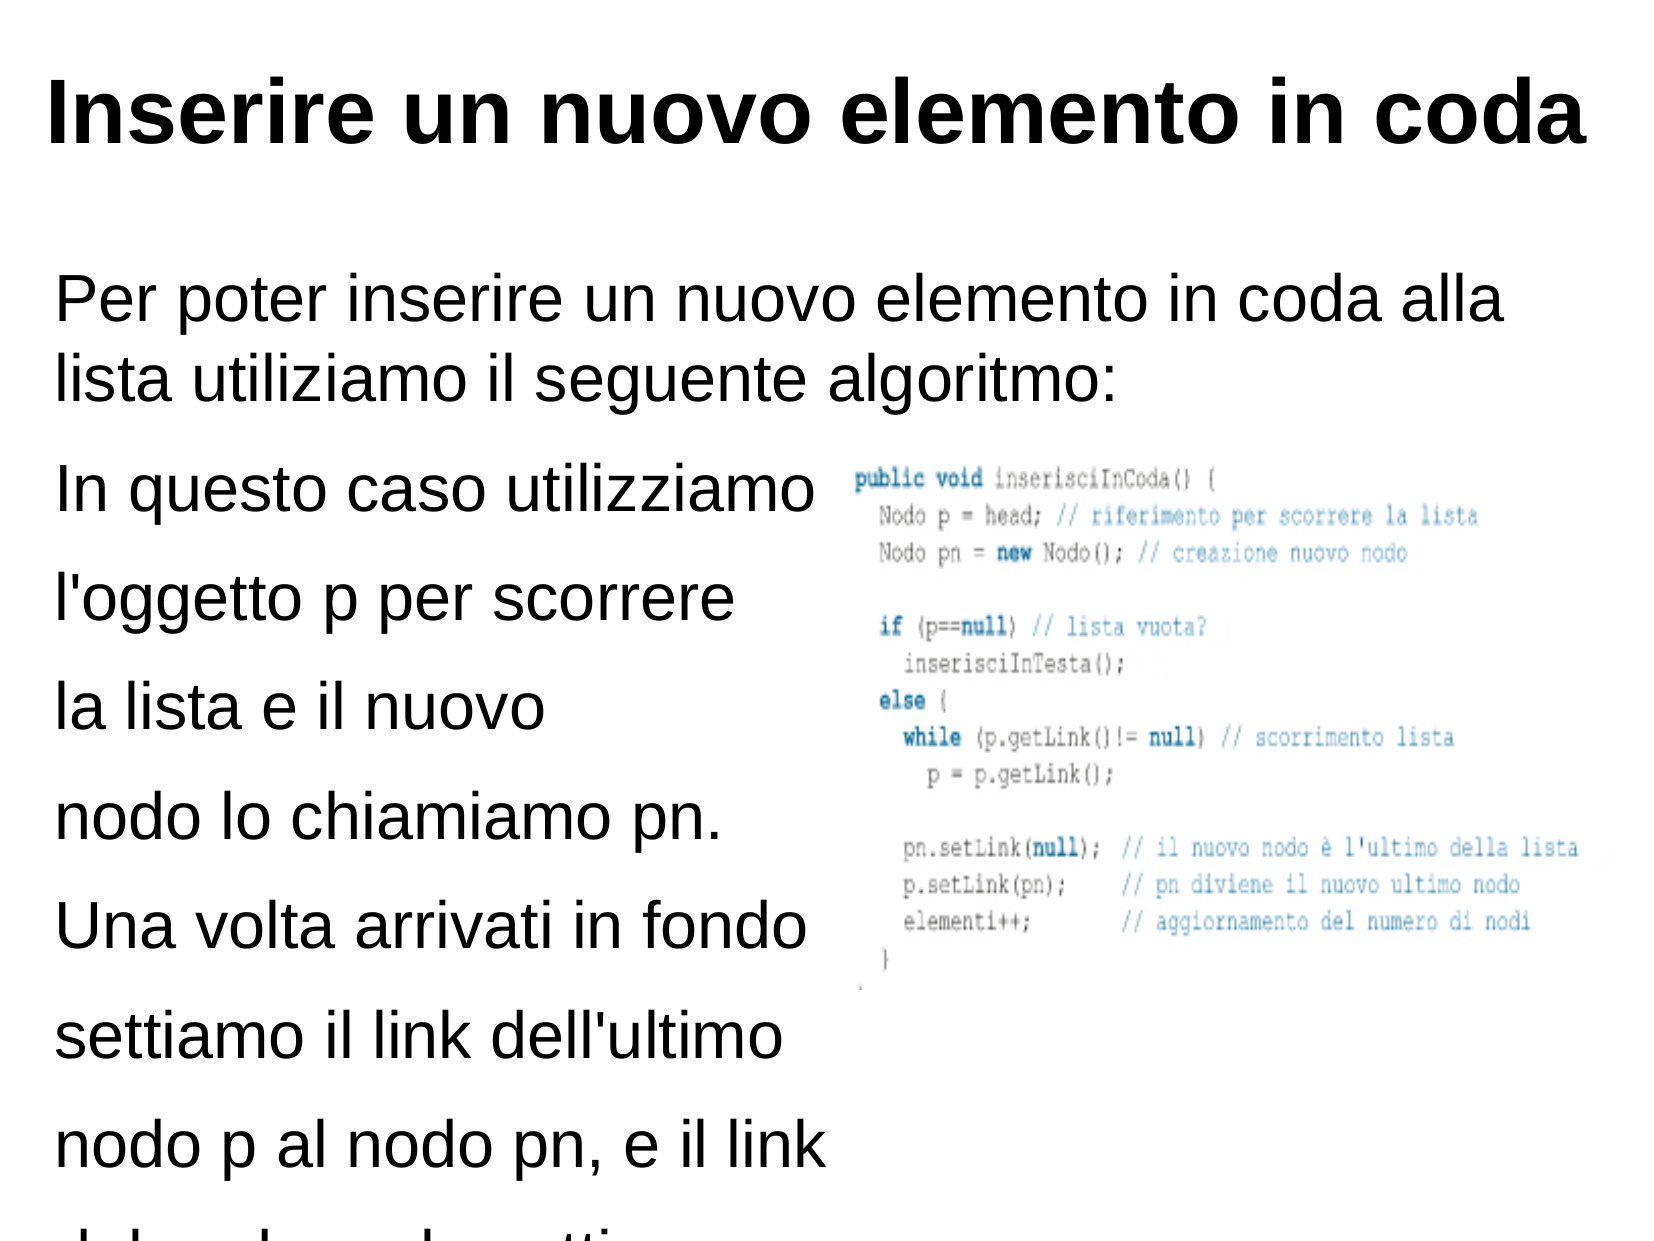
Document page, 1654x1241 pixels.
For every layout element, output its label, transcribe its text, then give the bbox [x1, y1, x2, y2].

picture [840, 453, 1636, 991]
title Inserire un nuovo elemento in coda [30, 2, 1606, 211]
subtitle Per poter inserire un nuovo elemento in coda alla lista utiliziamo il seguente algoritmo: In questo caso utilizziamo l'oggetto p per scorrere la lista e il nuovo nodo lo chiamiamo pn. Una volta arrivati in fondo settiamo il link dell'ultimo nodo p al nodo pn, e il link del nodo pn lo settiamo null siccome è l'ultimo. [54, 255, 1600, 1241]
